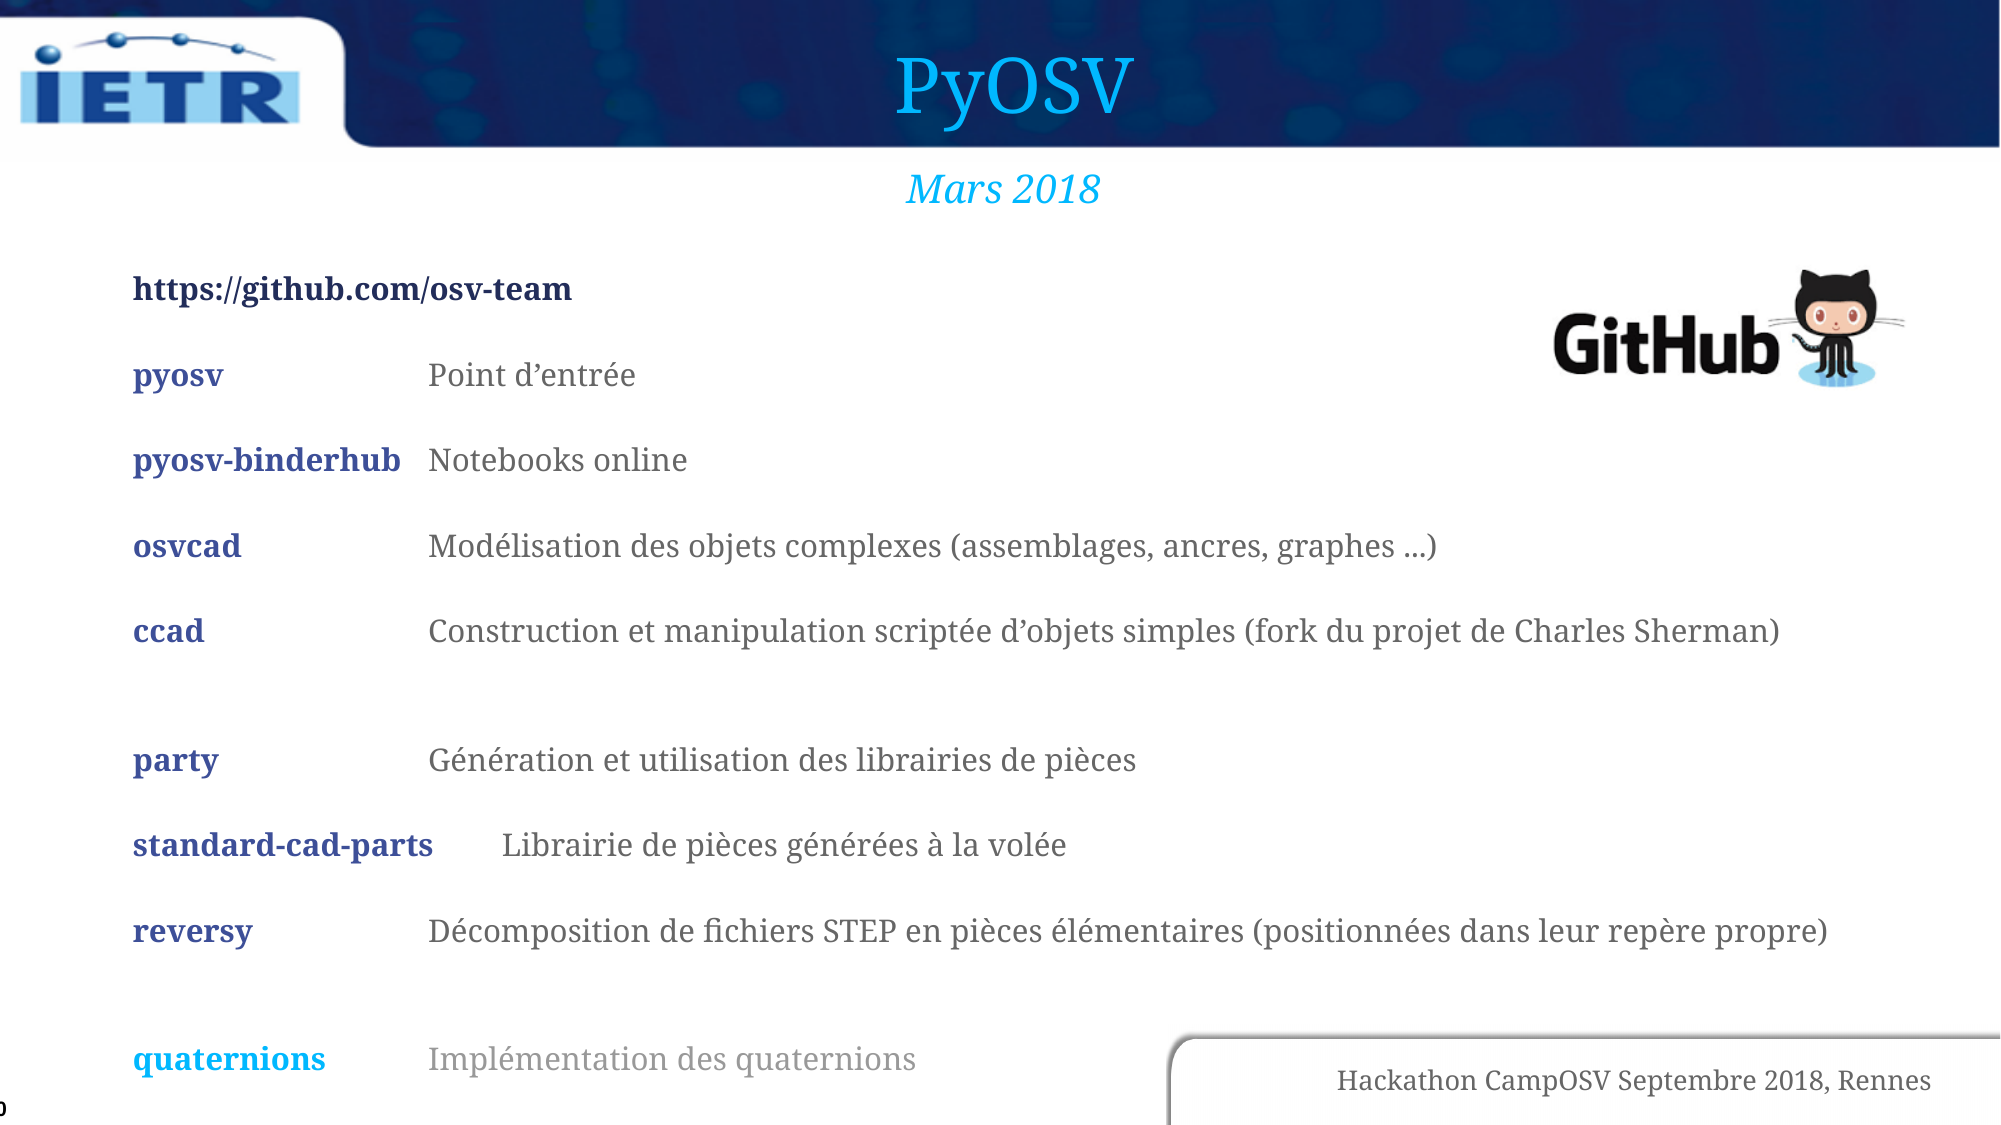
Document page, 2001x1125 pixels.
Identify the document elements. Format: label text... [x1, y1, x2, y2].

text_box Mars 2018 [891, 153, 1118, 247]
picture [0, 0, 2000, 165]
text_box PyOSV [880, 23, 1156, 143]
text_box Hackathon CampOSV Septembre 2018, Rennes [1867, 1054, 1914, 1106]
picture [1545, 221, 1914, 438]
text_box https://github.com/osv-team pyosv Point d’entrée pyosv-binderhub Notebooks online osvcad Modélisation des objets complexes (assemblages, ancres, graphes ...) ccad Construction et manipulation scriptée d’objets simples (fork du projet de Charles Sherman) party Génération et utilisation des librairies de pièces standard-cad-parts Librairie de pièces générées à la volée reversy Décomposition de fichiers STEP en pièces élémentaires (positionnées dans leur repère propre) quaternions Implémentation des quaternions [118, 259, 1867, 1111]
picture [1166, 1024, 2001, 1125]
